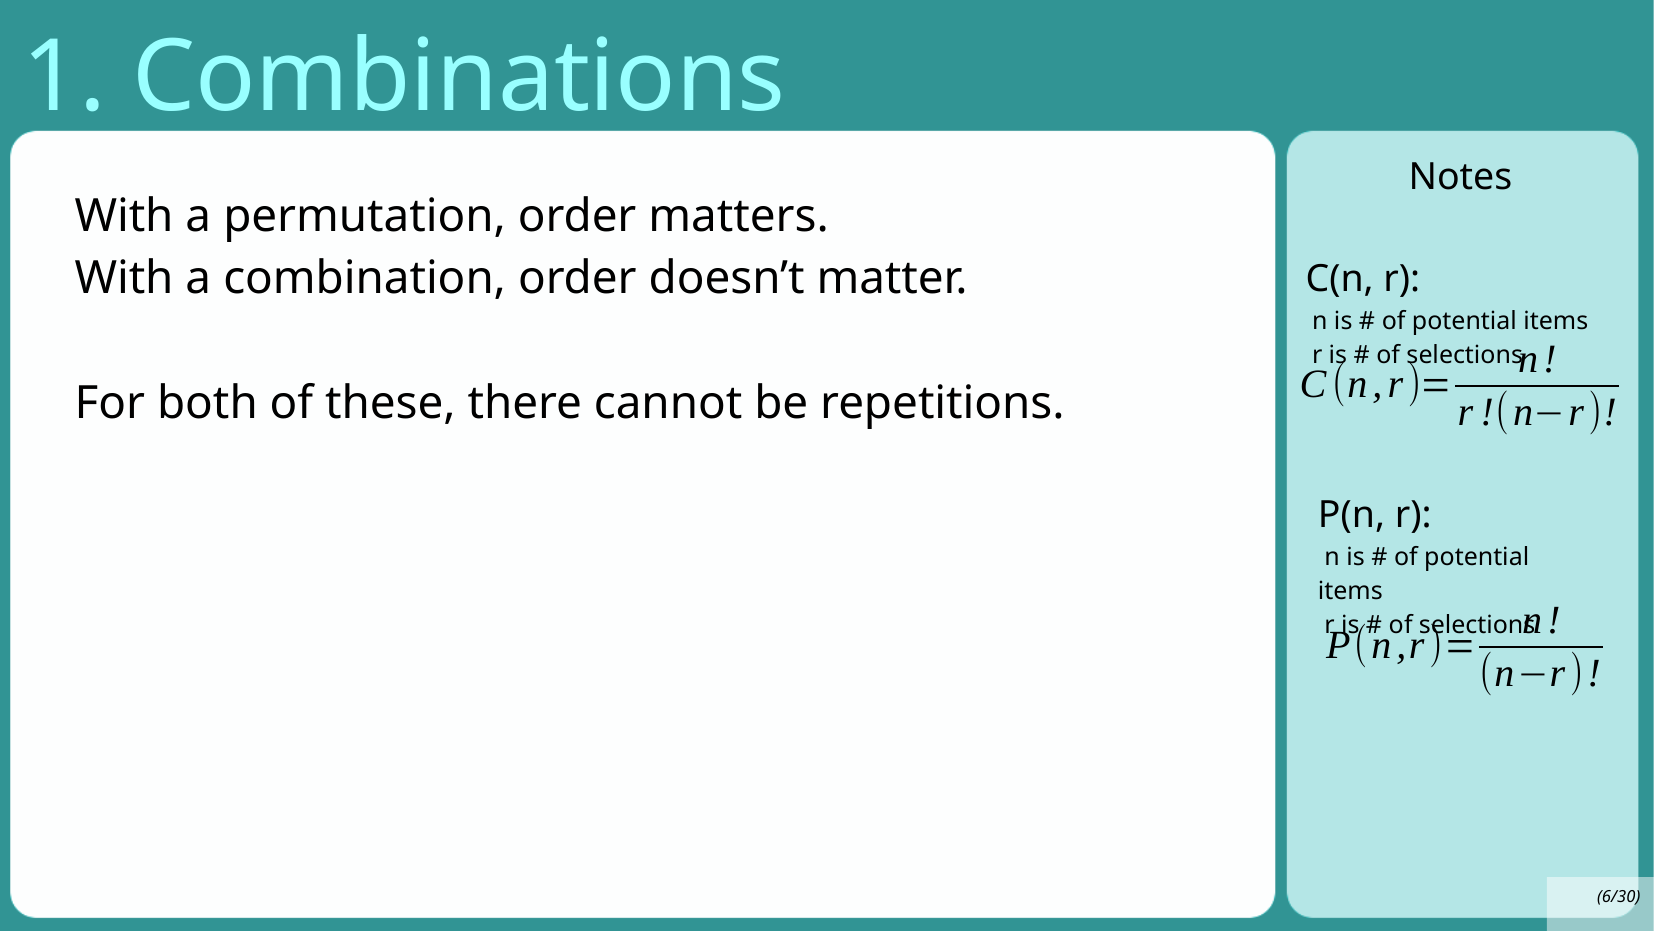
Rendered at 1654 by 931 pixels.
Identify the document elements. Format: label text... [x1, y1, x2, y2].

text_box Notes C(n, r): n is # of potential items r is # of selections [1290, 141, 1631, 337]
text_box With a permutation, order matters. With a combination, order doesn’t matter. For both of these, there cannot be repetitions. [74, 182, 1244, 595]
chart [1313, 598, 1614, 698]
text_box P(n, r): n is # of potential items r is # of selections [1303, 480, 1607, 593]
picture [0, 0, 1654, 931]
text_box (<number>/30) [1546, 877, 1654, 931]
title 1. Combinations [22, 13, 1511, 130]
chart [1289, 337, 1632, 437]
